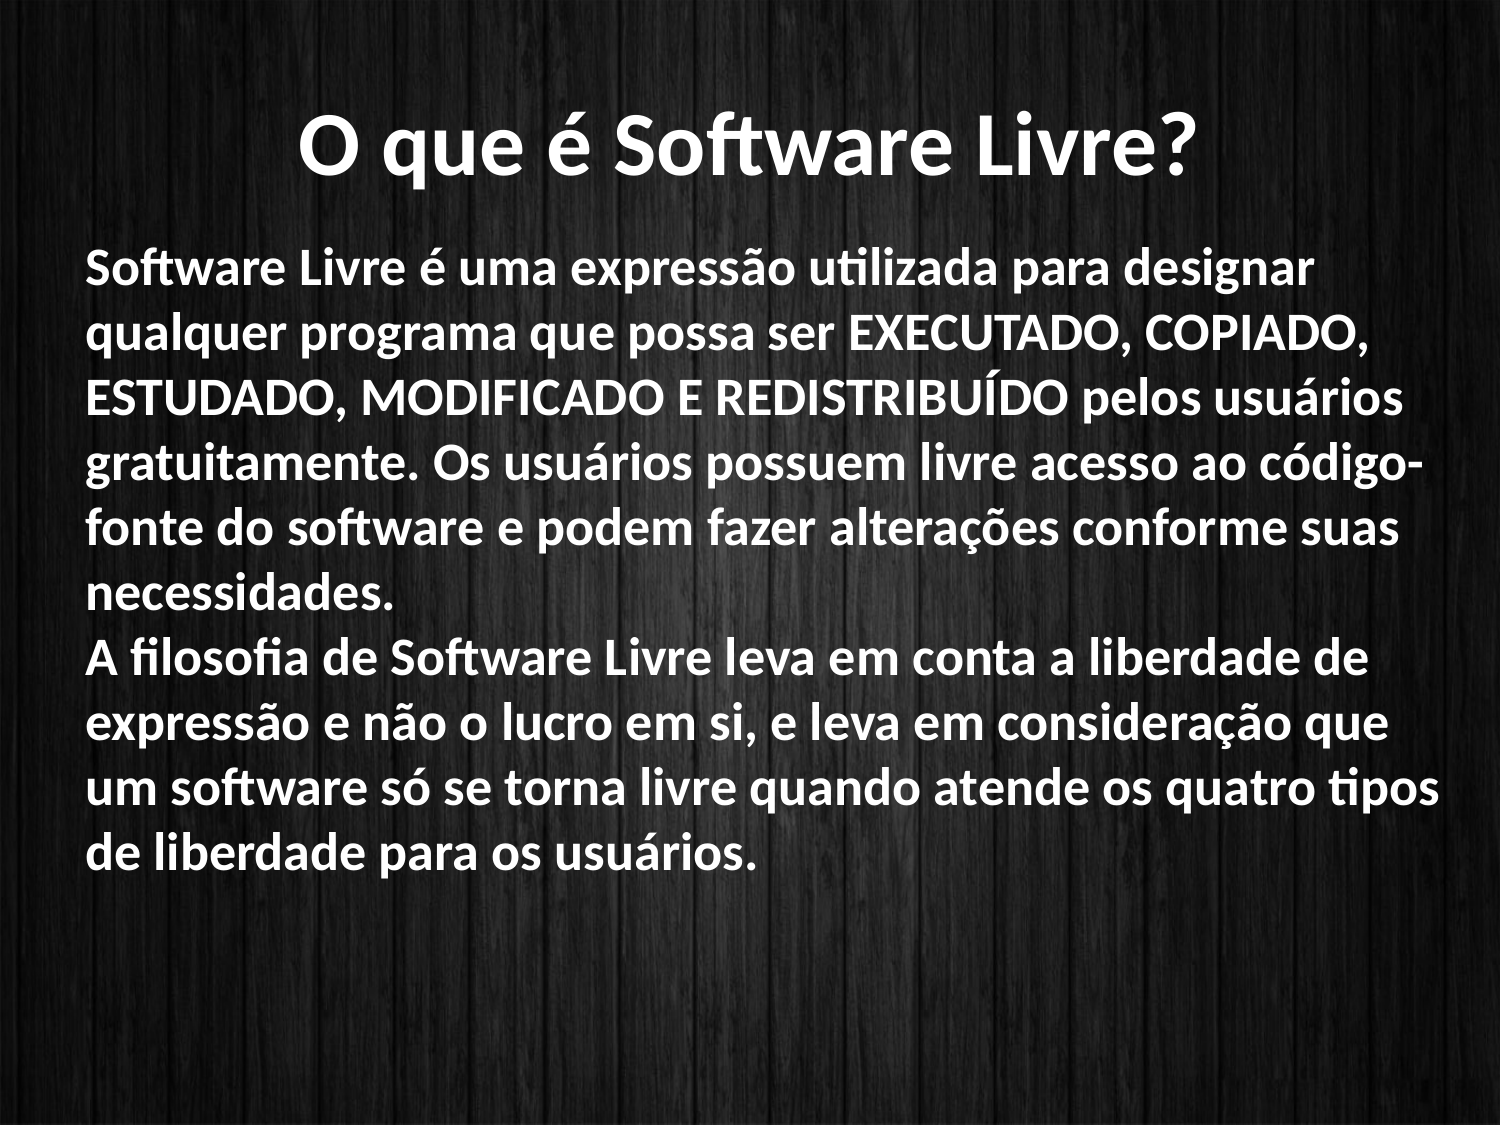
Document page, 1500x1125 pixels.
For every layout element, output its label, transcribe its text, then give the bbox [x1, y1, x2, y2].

text_box Software Livre é uma expressão utilizada para designar qualquer programa que possa ser EXECUTADO, COPIADO, ESTUDADO, MODIFICADO E REDISTRIBUÍDO pelos usuários gratuitamente. Os usuários possuem livre acesso ao código-fonte do software e podem fazer alterações conforme suas necessidades. A filosofia de Software Livre leva em conta a liberdade de expressão e não o lucro em si, e leva em consideração que um software só se torna livre quando atende os quatro tipos de liberdade para os usuários. [70, 224, 1465, 889]
picture [0, 0, 1500, 1125]
text_box O que é Software Livre? [75, 45, 1425, 224]
